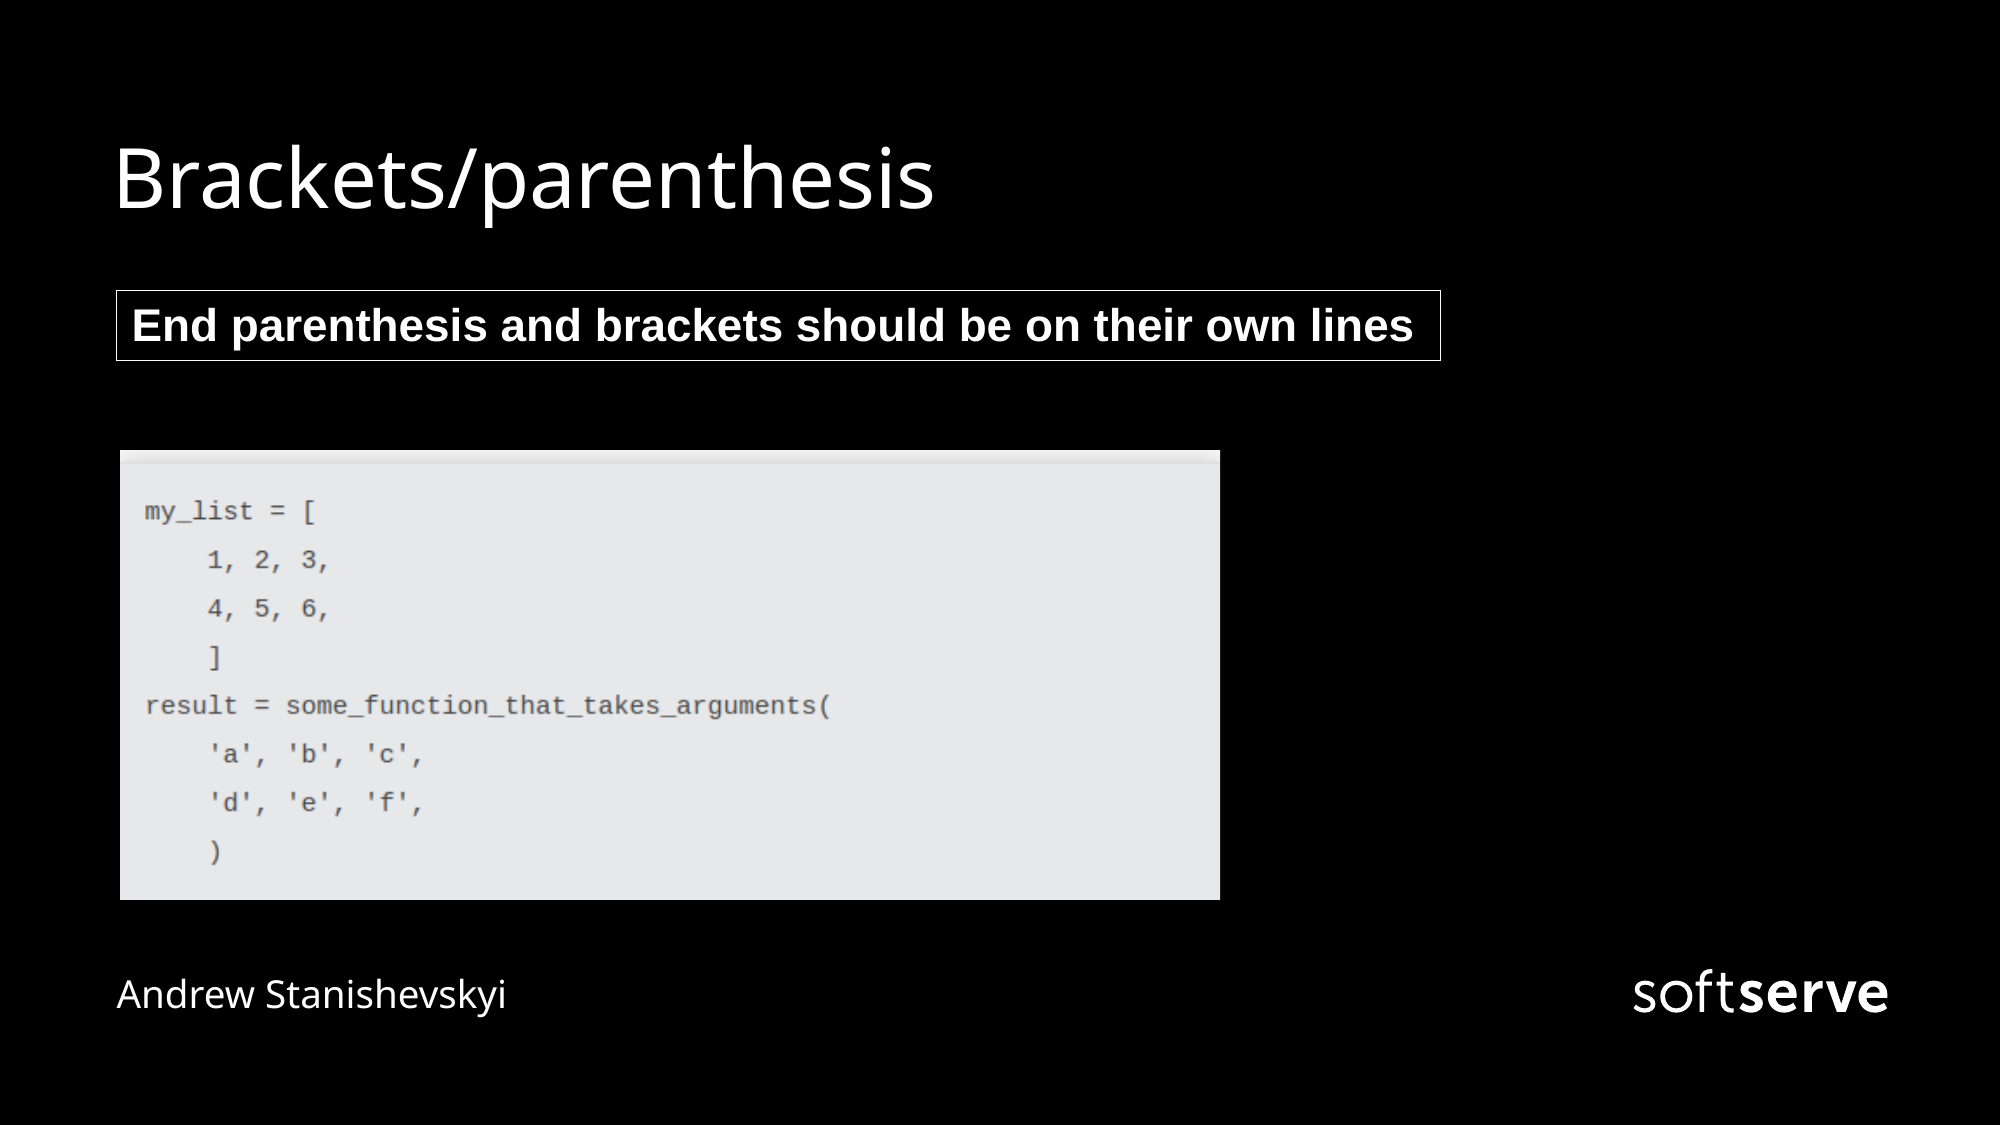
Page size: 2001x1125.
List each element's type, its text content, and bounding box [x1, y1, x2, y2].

text_box End parenthesis and brackets should be on their own lines [116, 290, 1441, 361]
title Brackets/parenthesis [112, 135, 1888, 330]
list Andrew Stanishevskyi [0, 970, 569, 1019]
picture [120, 450, 1221, 901]
